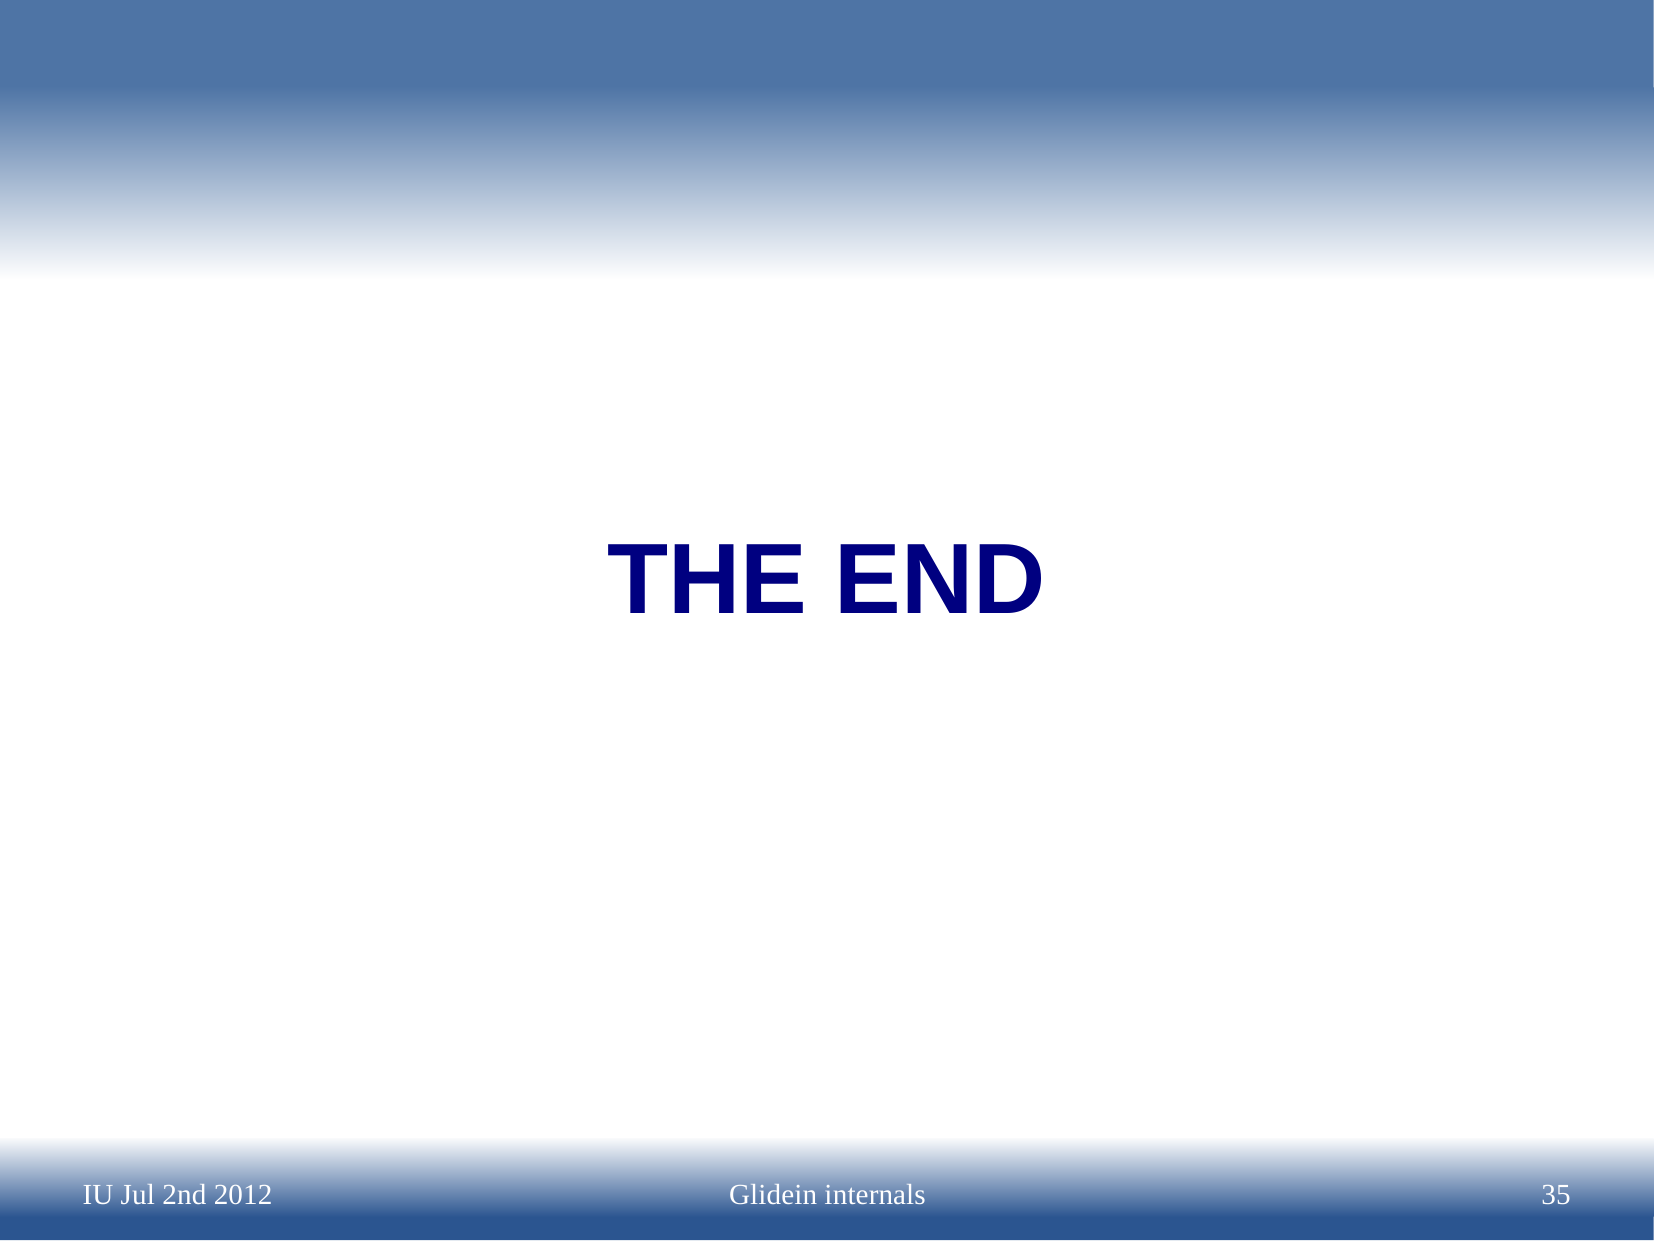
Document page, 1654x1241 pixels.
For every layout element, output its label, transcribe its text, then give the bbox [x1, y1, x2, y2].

subtitle THE END [82, 56, 1571, 1102]
